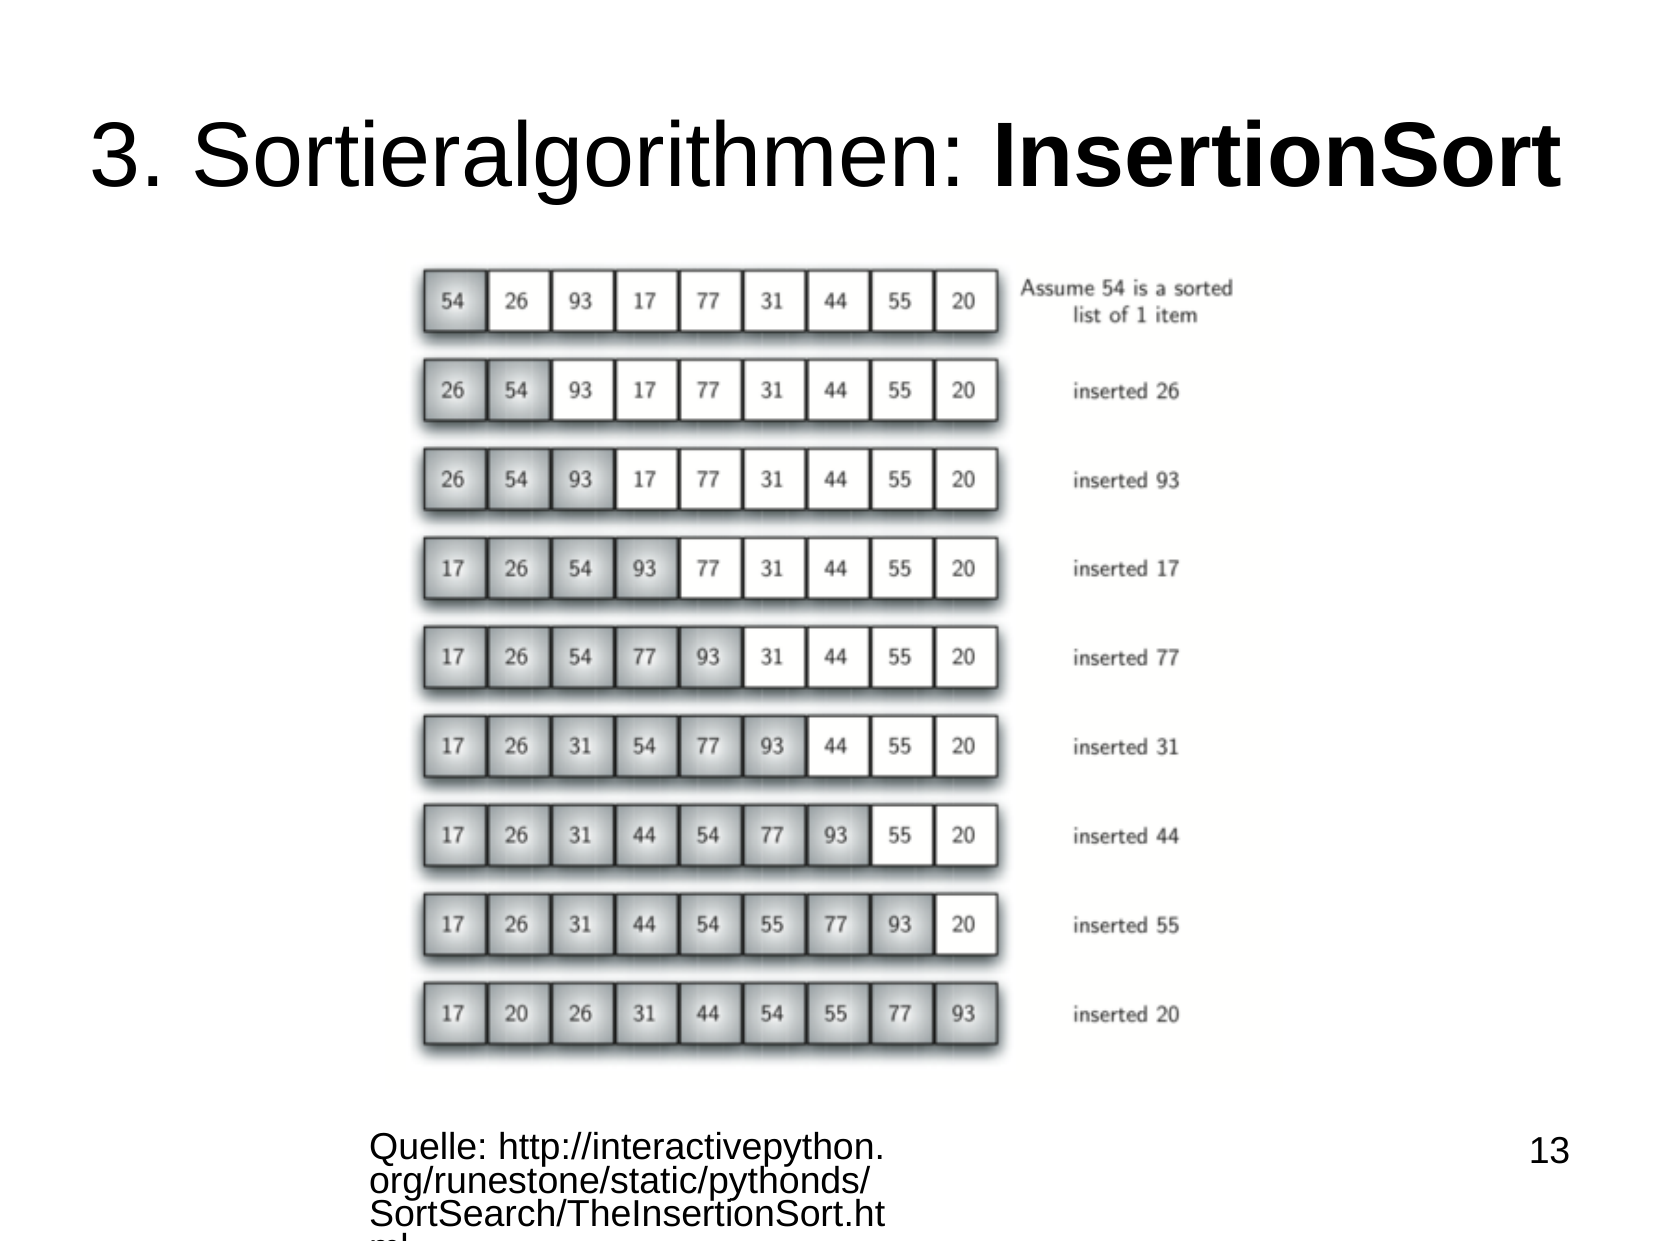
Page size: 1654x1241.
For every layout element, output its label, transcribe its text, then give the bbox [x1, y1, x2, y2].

title 3. Sortieralgorithmen: InsertionSort [82, 49, 1571, 257]
picture [385, 239, 1283, 1090]
